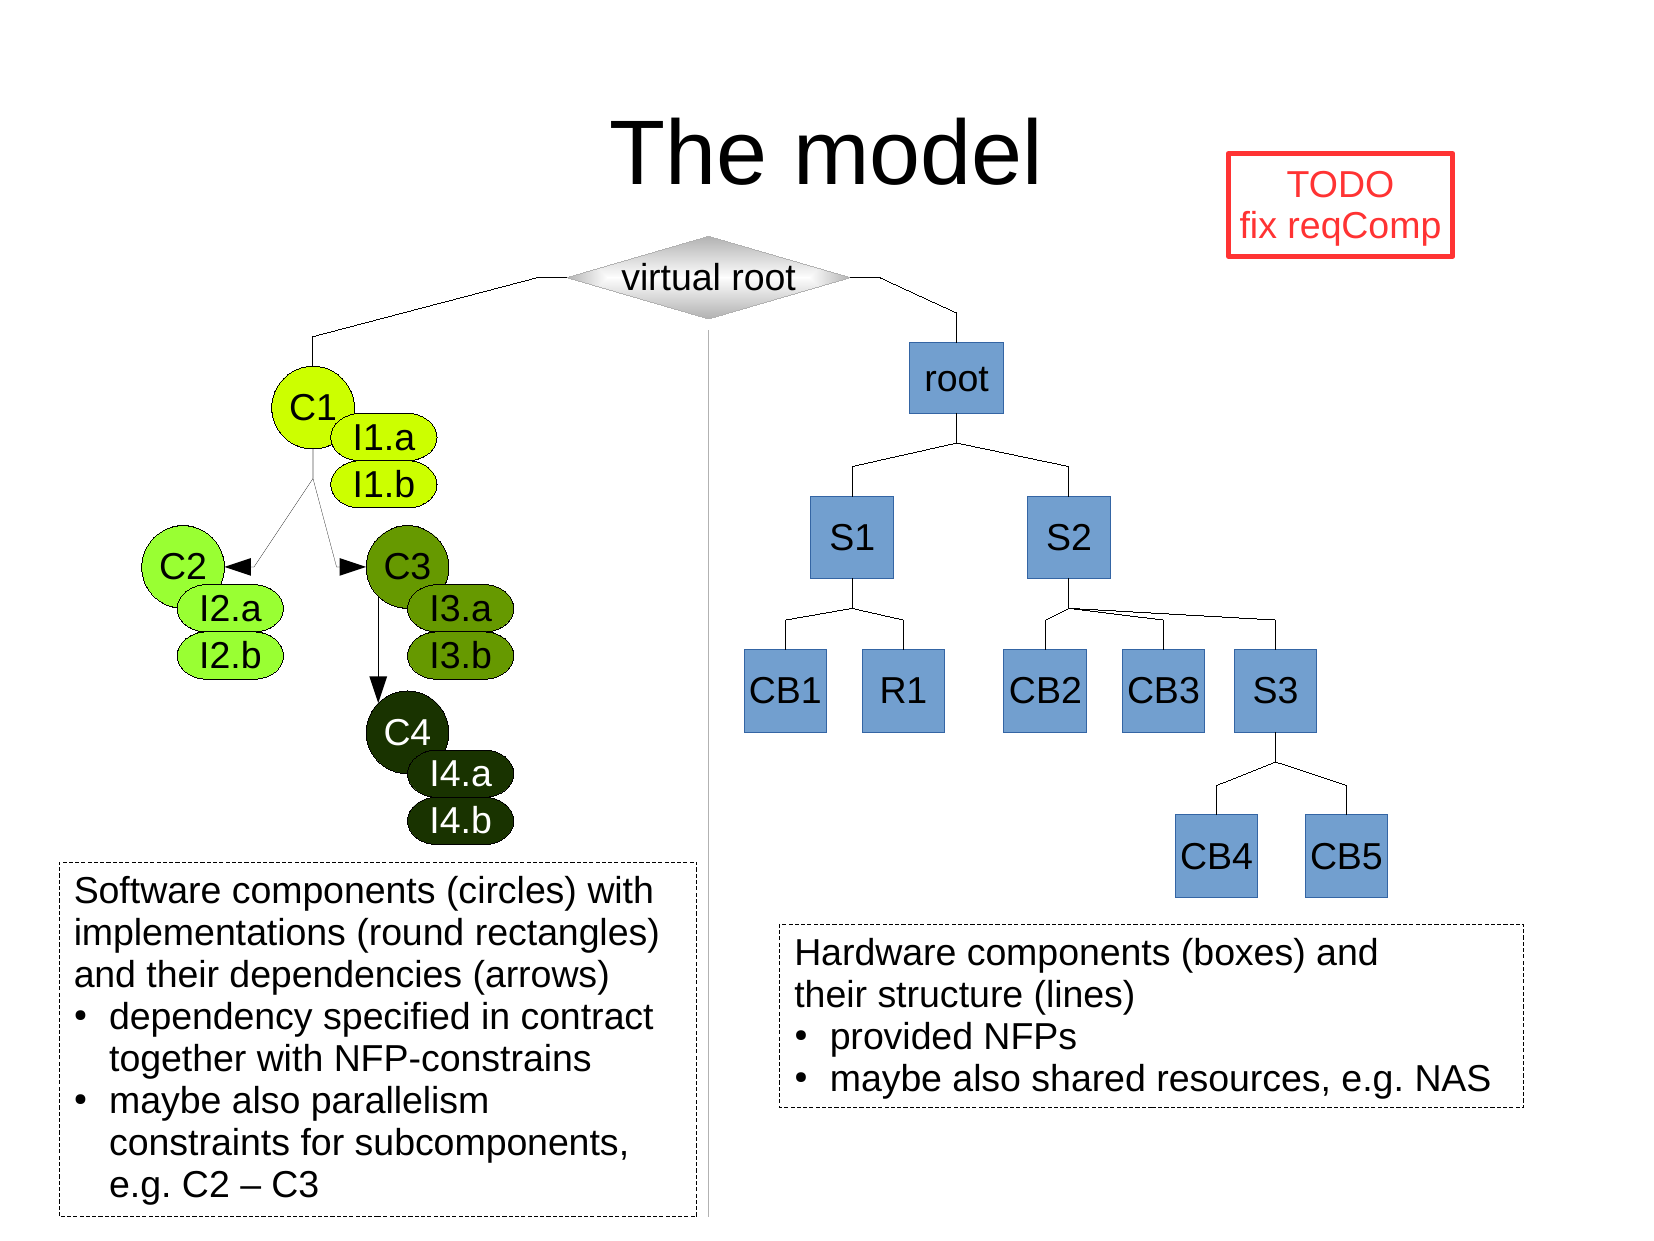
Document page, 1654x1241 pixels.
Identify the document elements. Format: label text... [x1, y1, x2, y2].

text_box CB3 [1122, 649, 1205, 733]
text_box root [909, 342, 1004, 414]
text_box S1 [810, 496, 894, 579]
text_box Software components (circles) with implementations (round rectangles) and their dependencies (arrows) dependency specified in contract together with NFP-constrains maybe also parallelism constraints for subcomponents, e.g. C2 – C3 [59, 862, 697, 1217]
text_box TODO fix reqComp [1228, 153, 1453, 257]
text_box Hardware components (boxes) and their structure (lines) provided NFPs maybe also shared resources, e.g. NAS [779, 924, 1524, 1108]
text_box CB4 [1175, 814, 1258, 898]
text_box S2 [1027, 496, 1111, 579]
text_box S3 [1234, 649, 1317, 733]
text_box C2 [141, 525, 225, 608]
text_box C1 [271, 366, 355, 449]
text_box I3.b [407, 631, 514, 680]
text_box C3 [366, 525, 449, 609]
text_box I3.a [407, 584, 514, 632]
text_box I1.b [330, 460, 438, 508]
text_box I4.a [407, 750, 514, 797]
text_box I2.b [177, 631, 284, 680]
title The model [82, 49, 1571, 257]
text_box R1 [862, 649, 945, 733]
text_box I2.a [177, 584, 284, 632]
text_box virtual root [567, 236, 850, 319]
text_box CB5 [1305, 814, 1388, 898]
text_box CB2 [1003, 649, 1087, 733]
text_box I1.a [330, 413, 438, 461]
text_box C4 [366, 690, 449, 774]
text_box I4.b [407, 797, 514, 845]
text_box CB1 [744, 649, 827, 733]
